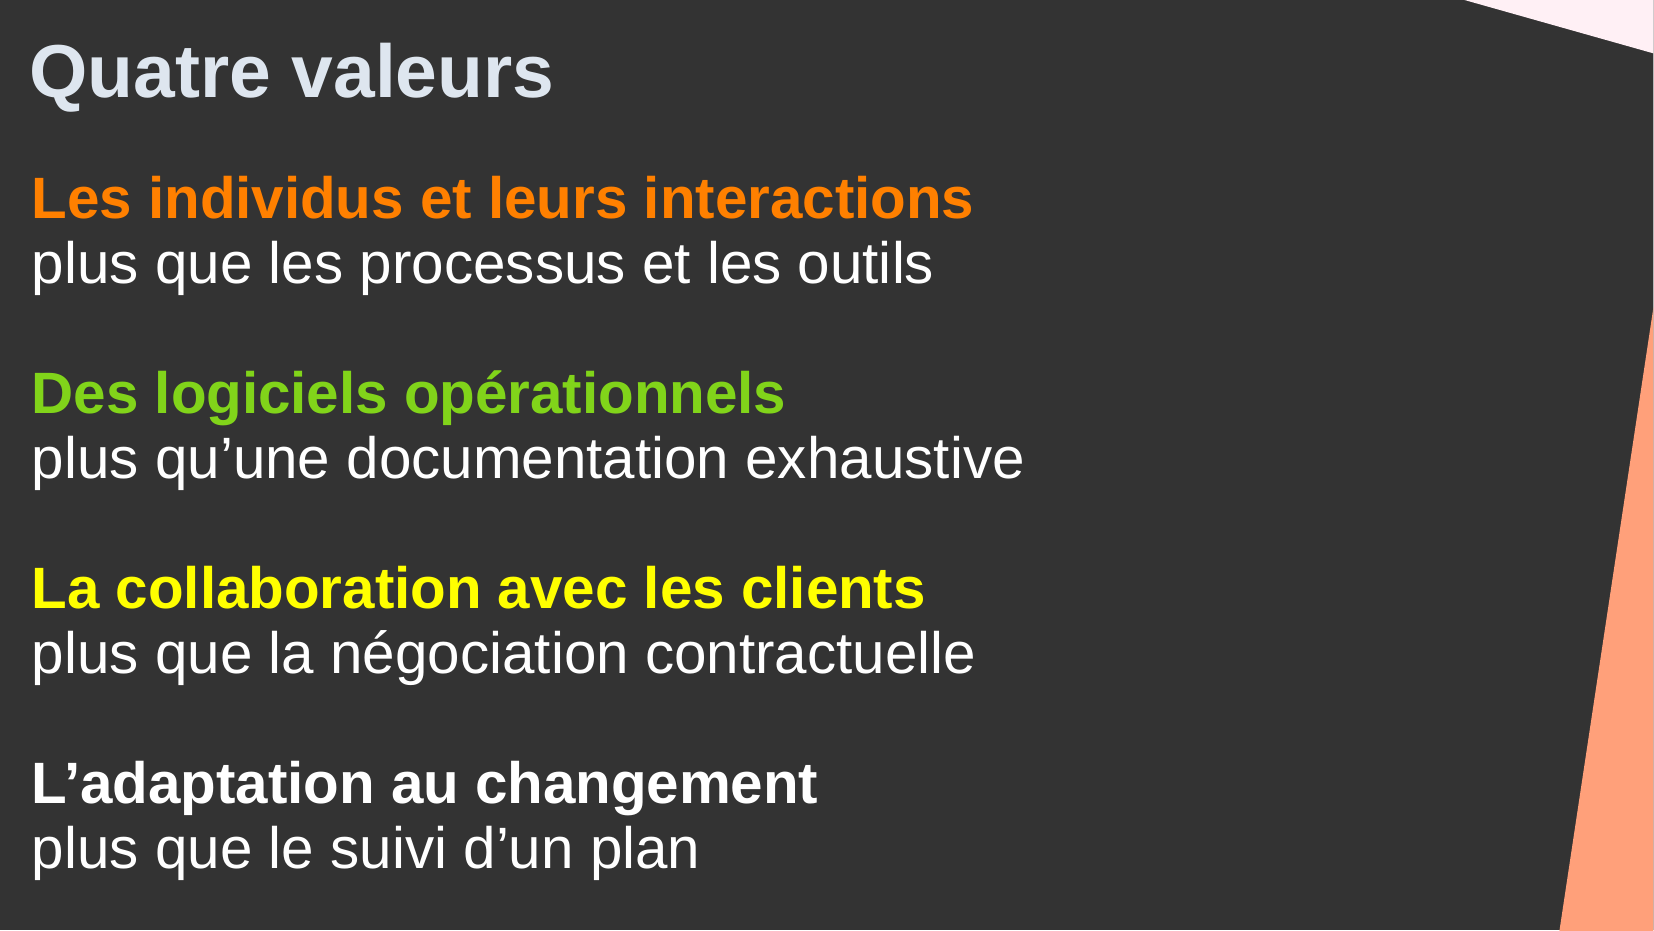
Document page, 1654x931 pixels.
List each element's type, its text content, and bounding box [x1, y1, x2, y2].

text_box [1464, 0, 1654, 54]
title Les individus et leurs interactions plus que les processus et les outils Des logiciels opérationnels plus qu’une documentation exhaustive La collaboration avec les clients plus que la négociation contractuelle L’adaptation au changement plus que le suivi d’un plan [31, 165, 1063, 881]
title Quatre valeurs [29, 29, 833, 148]
text_box [1559, 303, 1654, 931]
